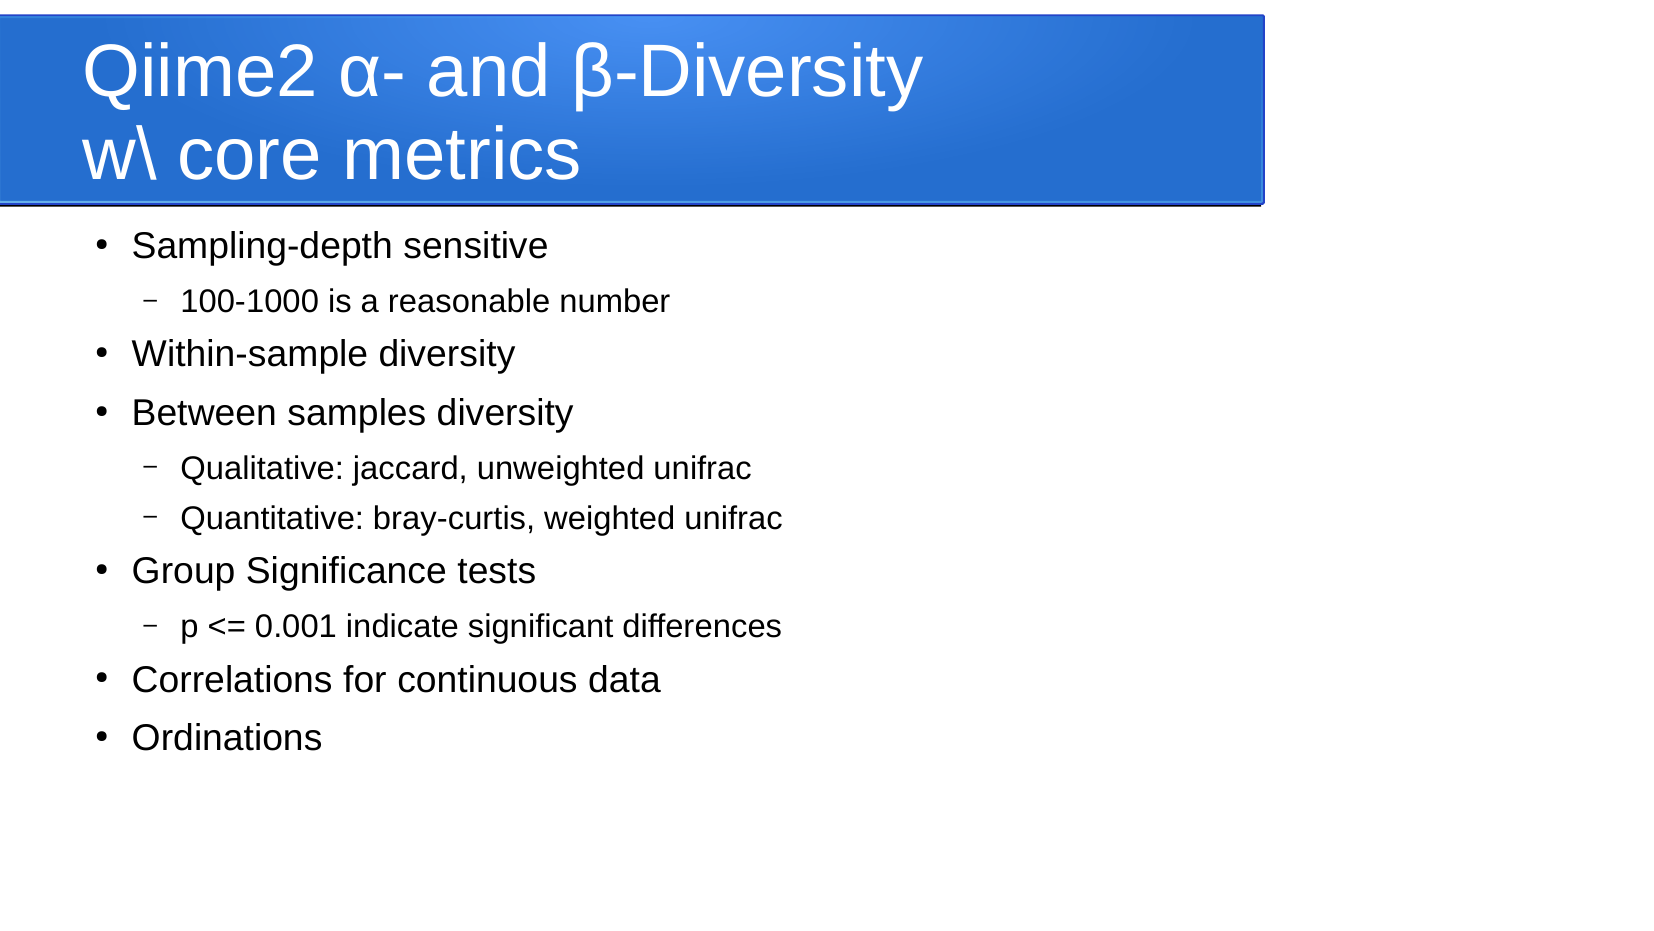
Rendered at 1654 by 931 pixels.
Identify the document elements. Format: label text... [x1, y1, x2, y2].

list Sampling-depth sensitive 100-1000 is a reasonable number Within-sample diversity Between samples diversity Qualitative: jaccard, unweighted unifrac Quantitative: bray-curtis, weighted unifrac Group Significance tests p <= 0.001 indicate significant differences Correlations for continuous data Ordinations [82, 224, 1571, 764]
title Qiime2 α- and β-Diversity w\ core metrics [82, 29, 1235, 196]
